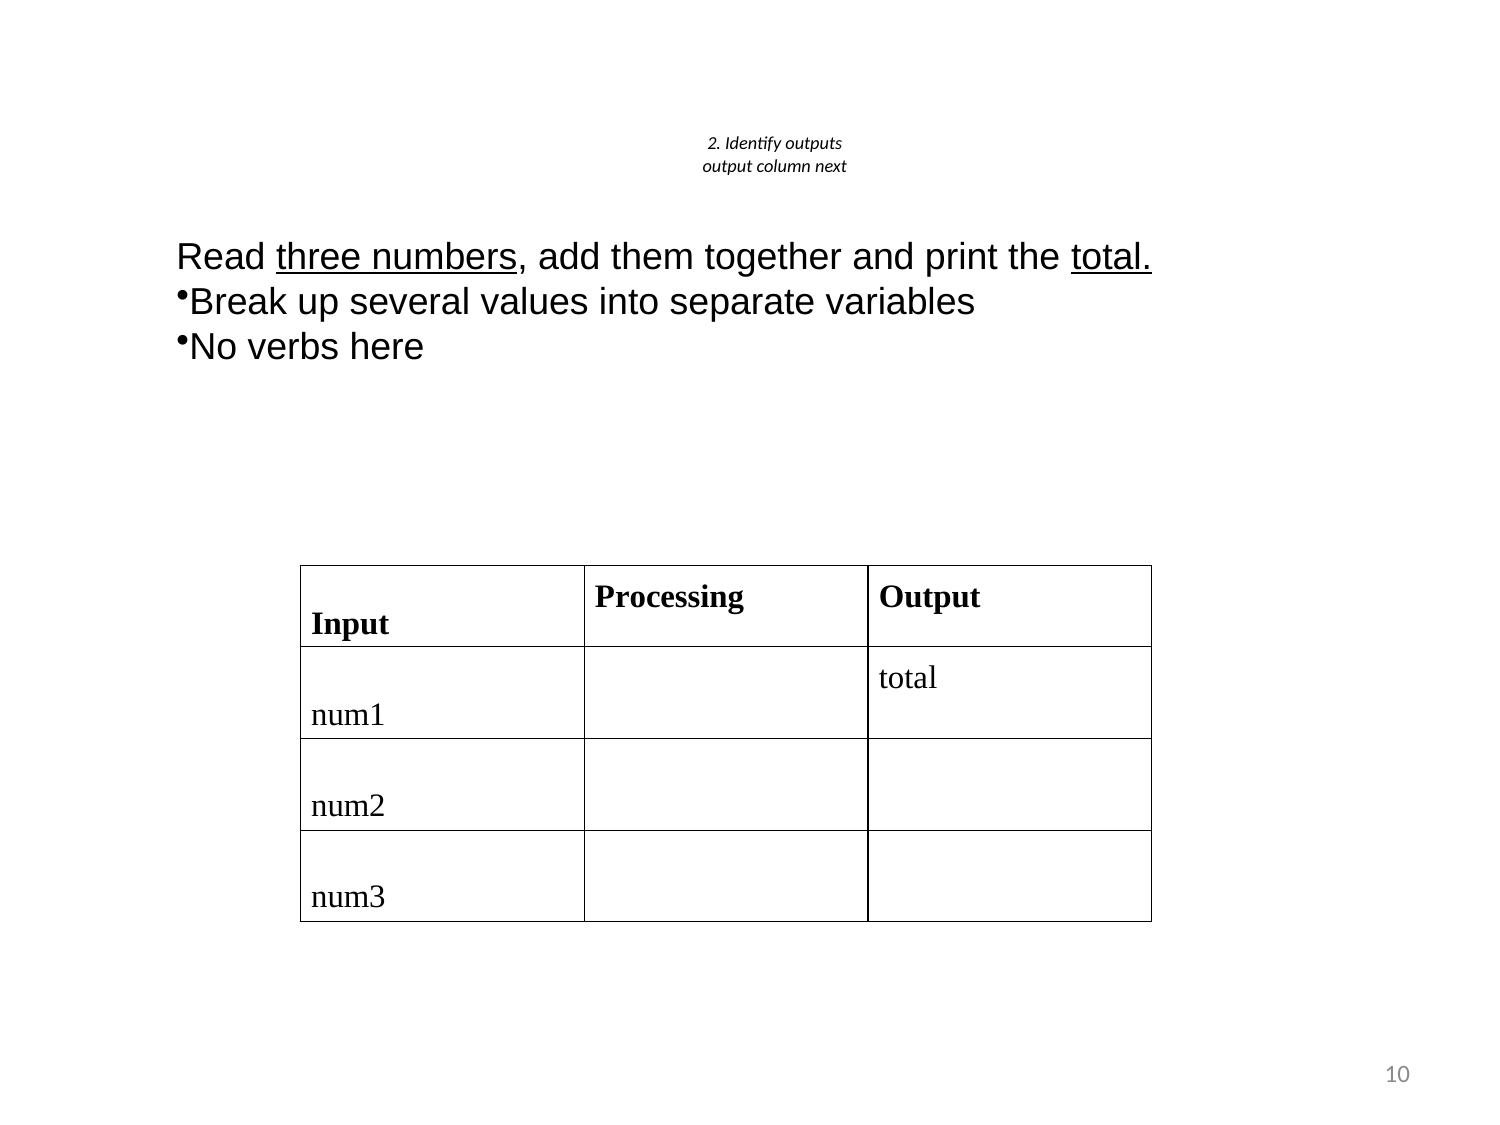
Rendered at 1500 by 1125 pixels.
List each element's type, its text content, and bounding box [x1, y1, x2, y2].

slide_number <number> [1074, 1042, 1425, 1103]
chart [288, 565, 1247, 945]
title 2. Identify outputs output column next [112, 99, 1438, 225]
text_box Read three numbers, add them together and print the total. Break up several values into separate variables No verbs here [161, 224, 1378, 375]
